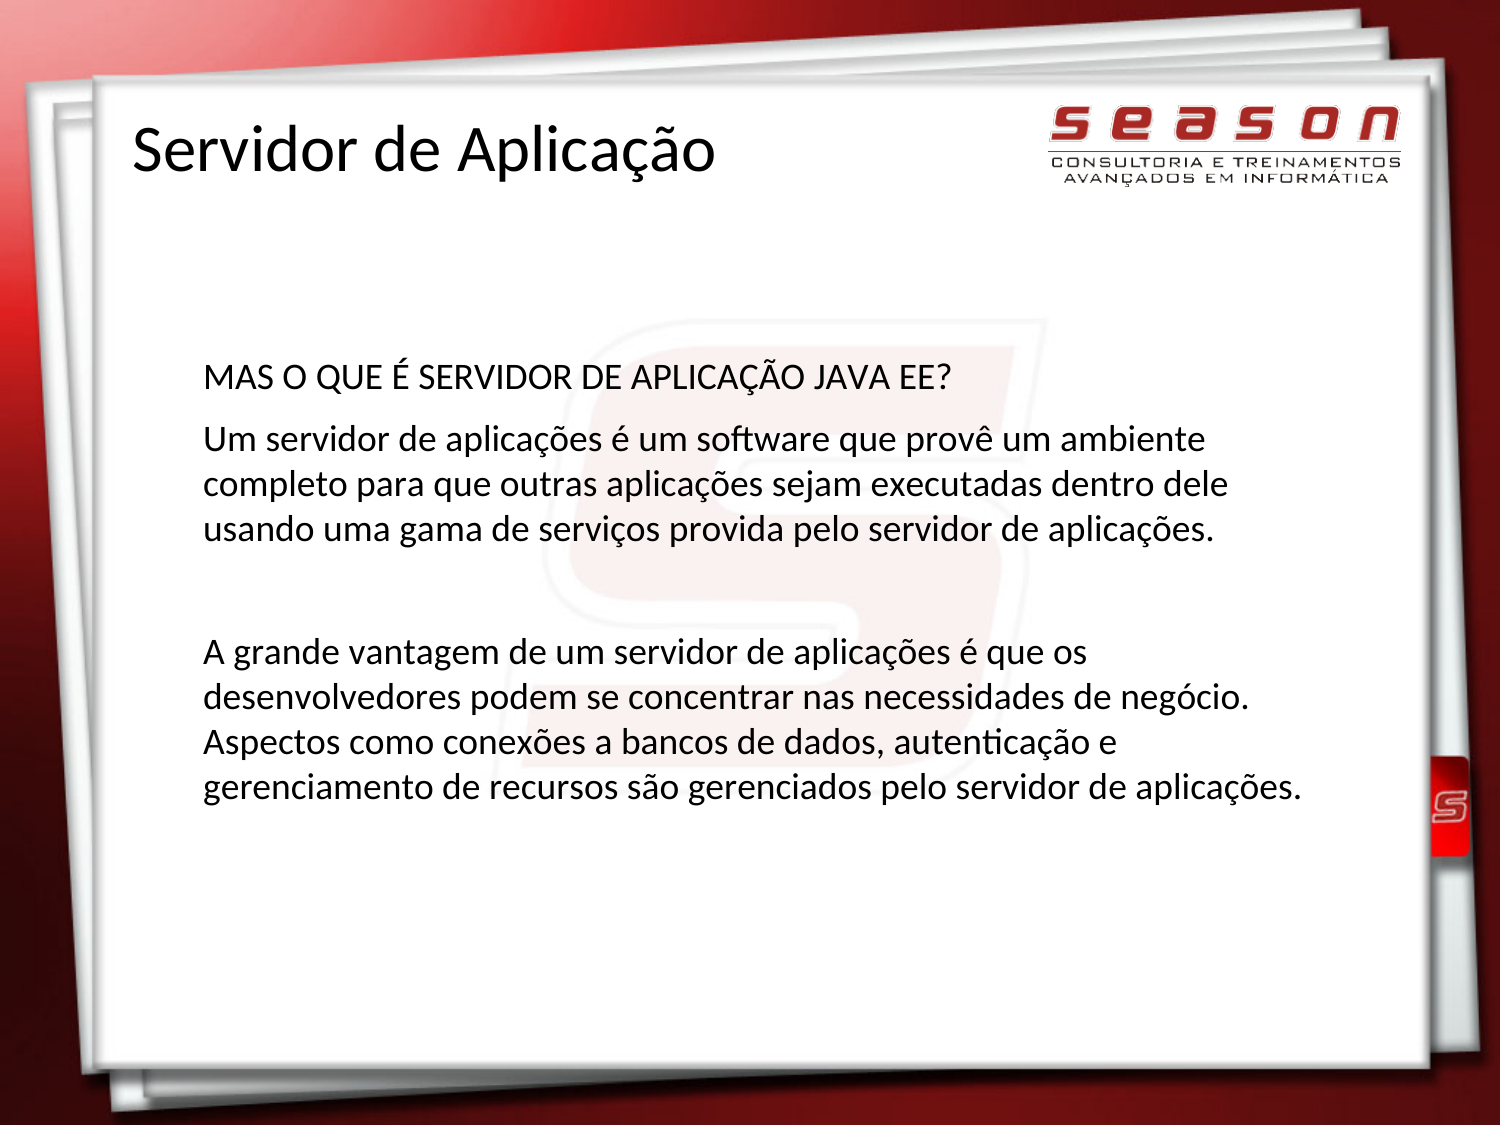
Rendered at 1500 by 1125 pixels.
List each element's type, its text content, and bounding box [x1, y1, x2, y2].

text_box MAS O QUE É SERVIDOR DE APLICAÇÃO JAVA EE? Um servidor de aplicações é um software que provê um ambiente completo para que outras aplicações sejam executadas dentro dele usando uma gama de serviços provida pelo servidor de aplicações. A grande vantagem de um servidor de aplicações é que os desenvolvedores podem se concentrar nas necessidades de negócio. Aspectos como conexões a bancos de dados, autenticação e gerenciamento de recursos são gerenciados pelo servidor de aplicações. [203, 307, 1323, 853]
title Servidor de Aplicação [118, 33, 1394, 257]
picture [0, 0, 1500, 1125]
